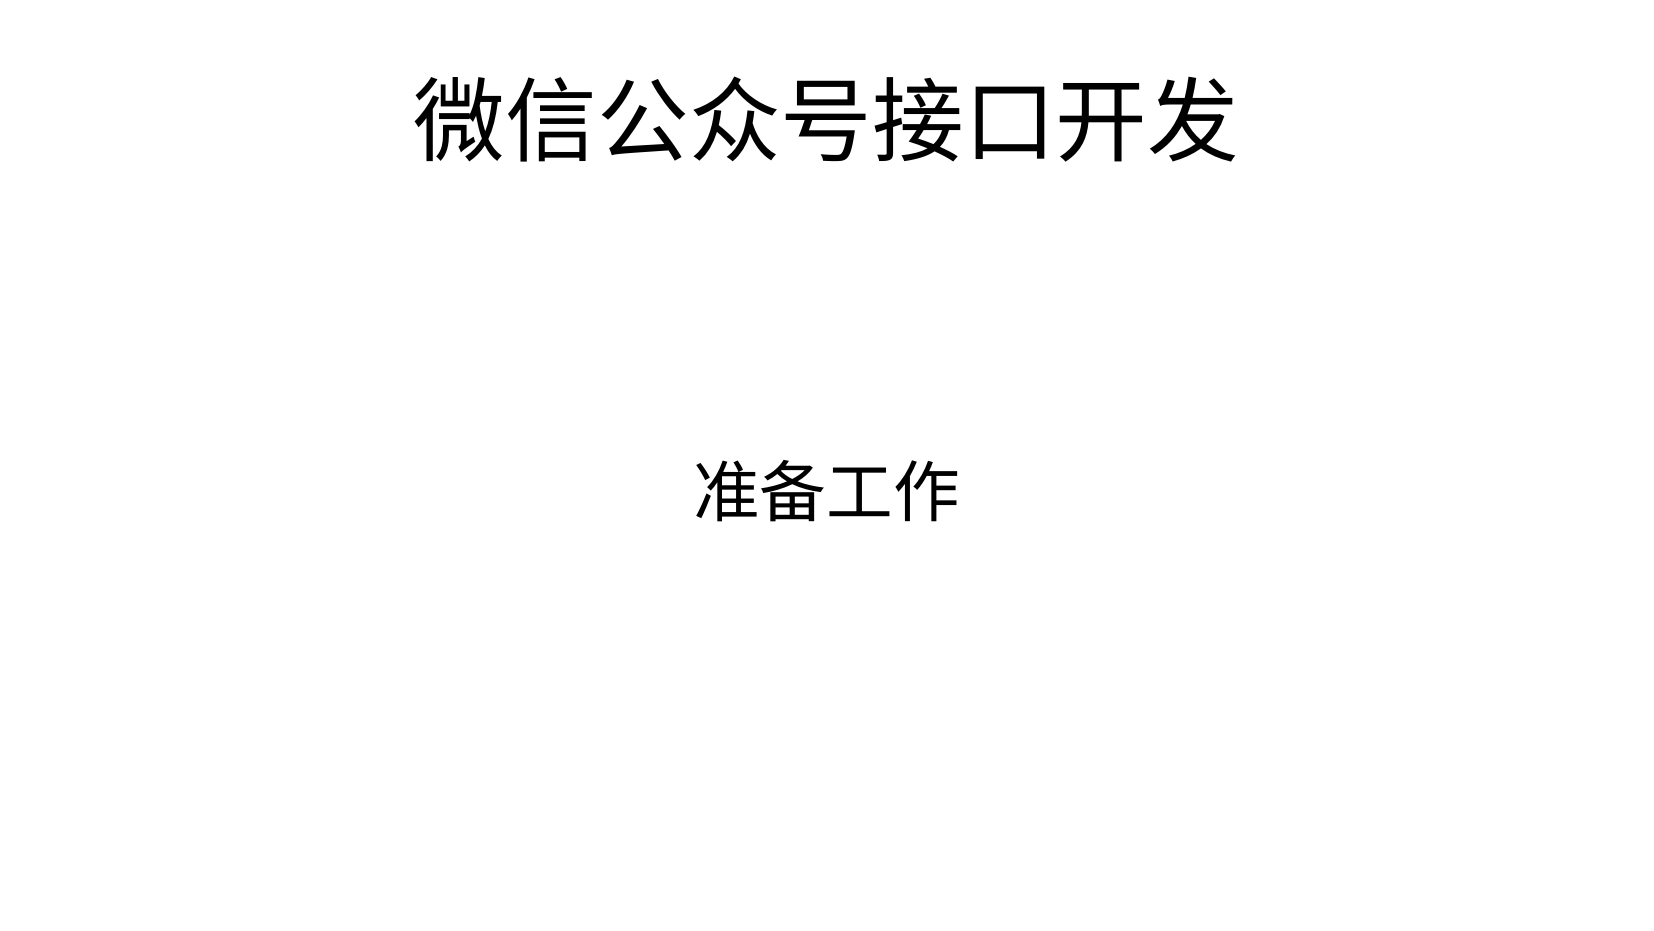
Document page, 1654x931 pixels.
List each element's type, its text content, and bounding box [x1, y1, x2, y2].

title 微信公众号接口开发 [82, 37, 1571, 193]
subtitle 准备工作 [82, 217, 1571, 758]
